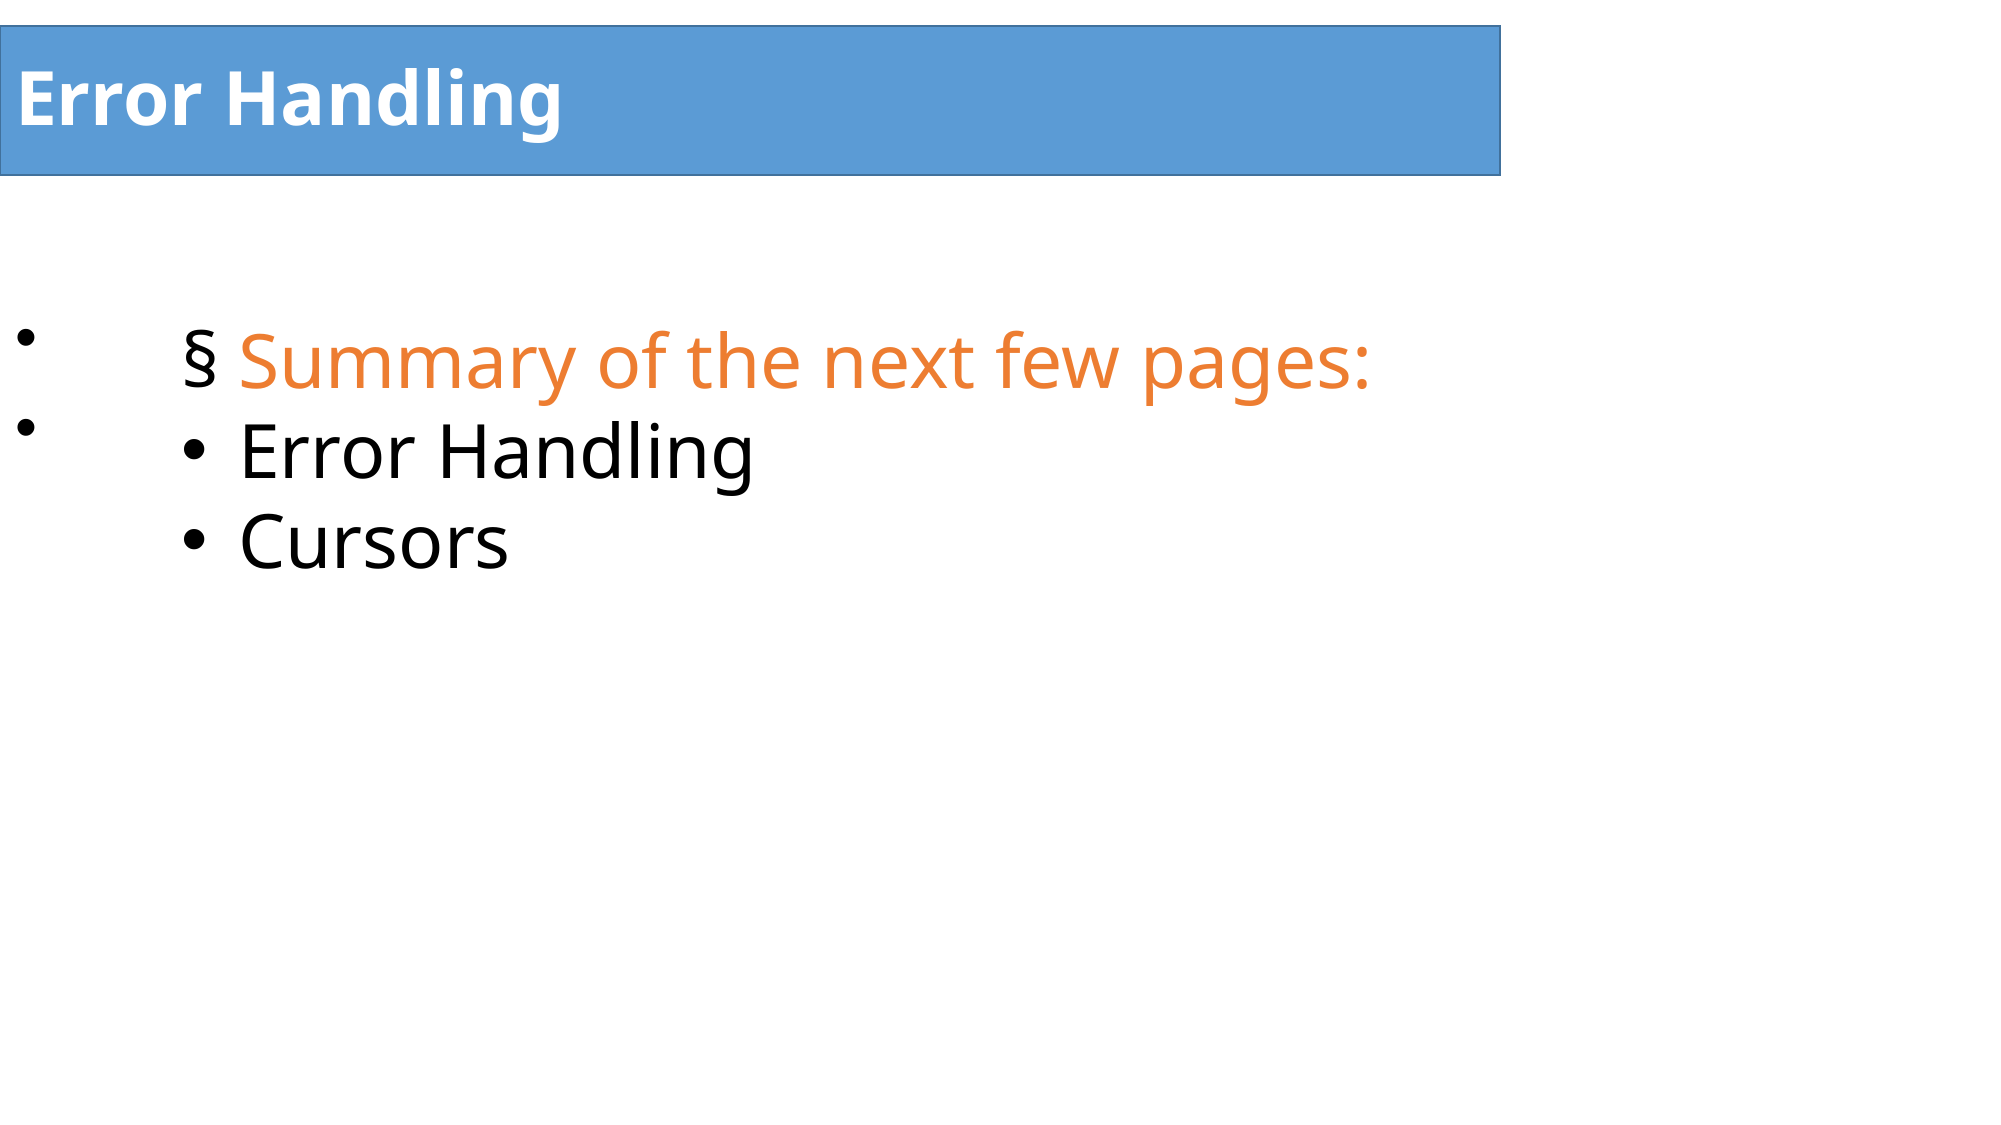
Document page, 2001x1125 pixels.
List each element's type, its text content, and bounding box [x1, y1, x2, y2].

subtitle [0, 198, 1501, 1051]
title Error Handling [0, 26, 1501, 176]
text_box Summary of the next few pages: Error Handling Cursors [167, 306, 1401, 591]
